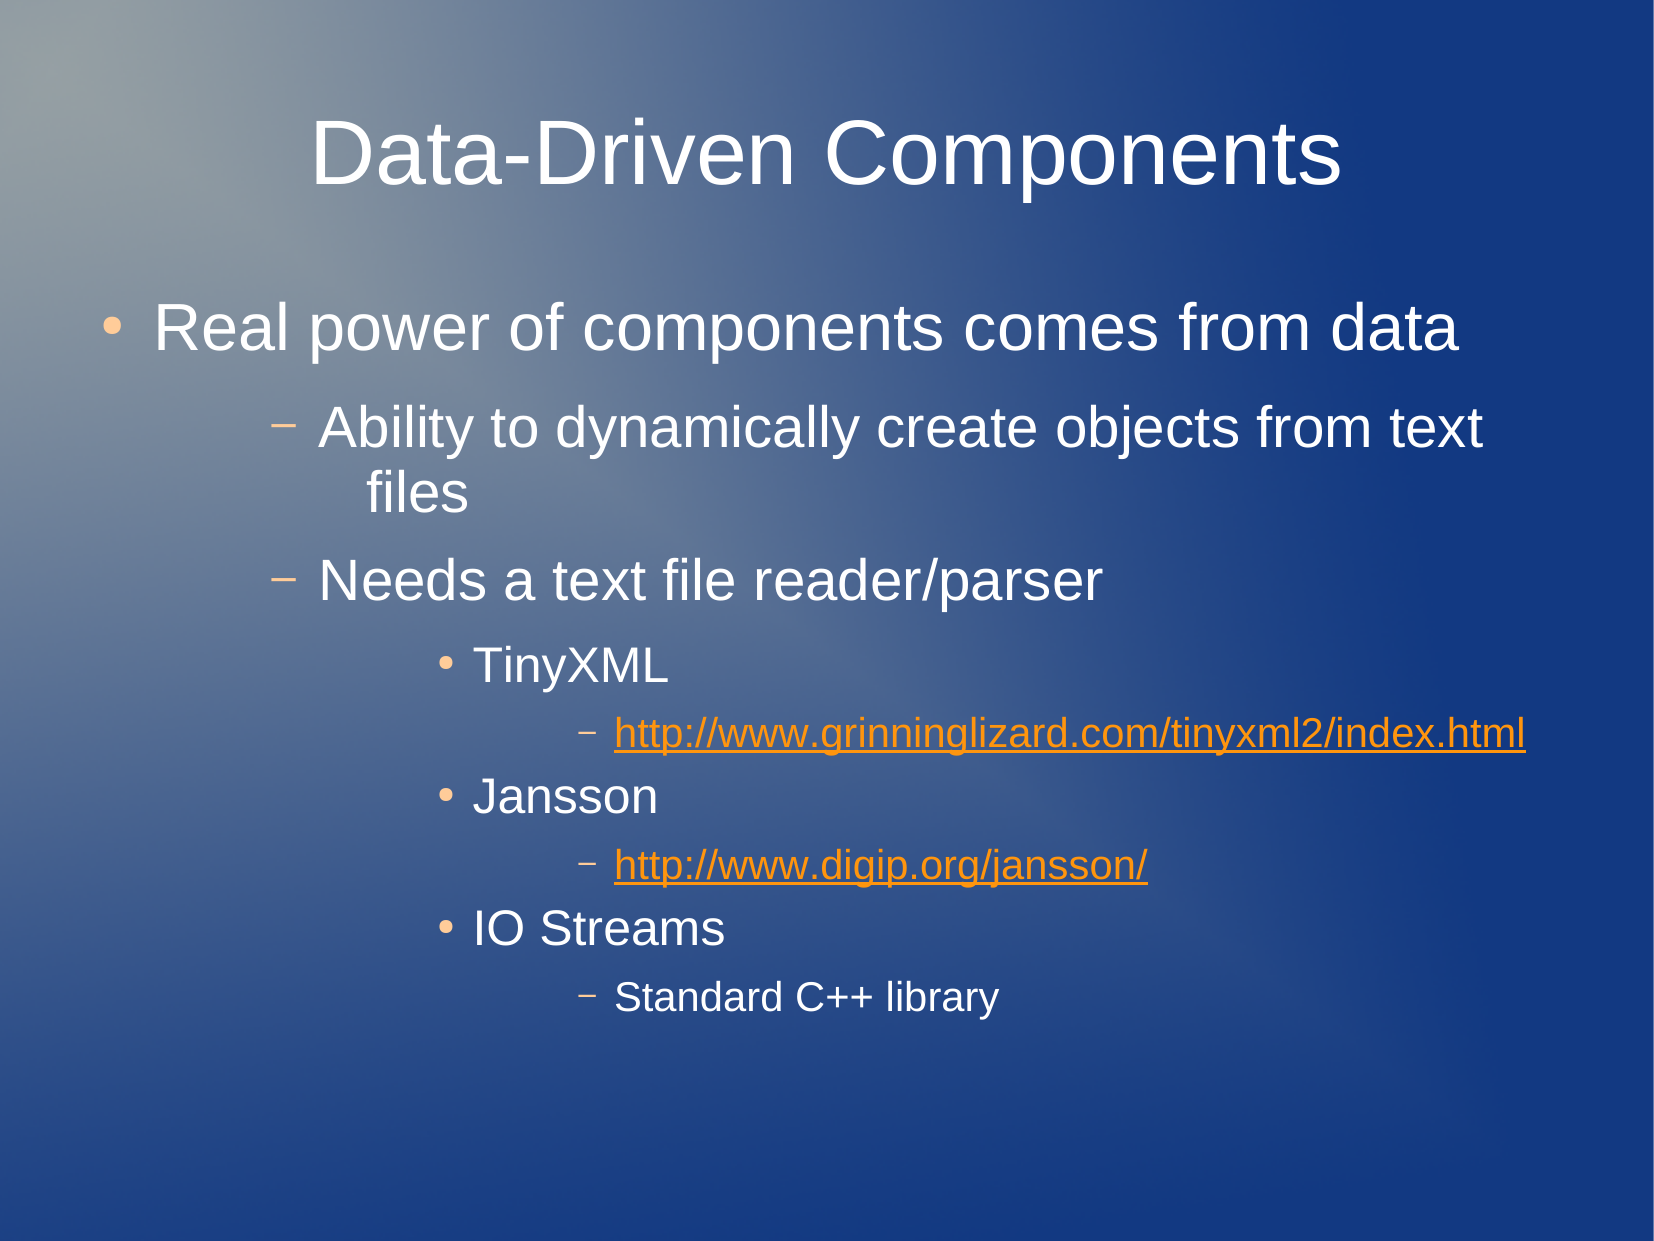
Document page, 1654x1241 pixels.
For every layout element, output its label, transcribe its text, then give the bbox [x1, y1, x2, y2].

list Real power of components comes from data Ability to dynamically create objects from text files Needs a text file reader/parser TinyXML http://www.grinninglizard.com/tinyxml2/index.html Jansson http://www.digip.org/jansson/ IO Streams Standard C++ library [82, 290, 1571, 1109]
title Data-Driven Components [82, 49, 1571, 257]
picture [0, 0, 1654, 1241]
